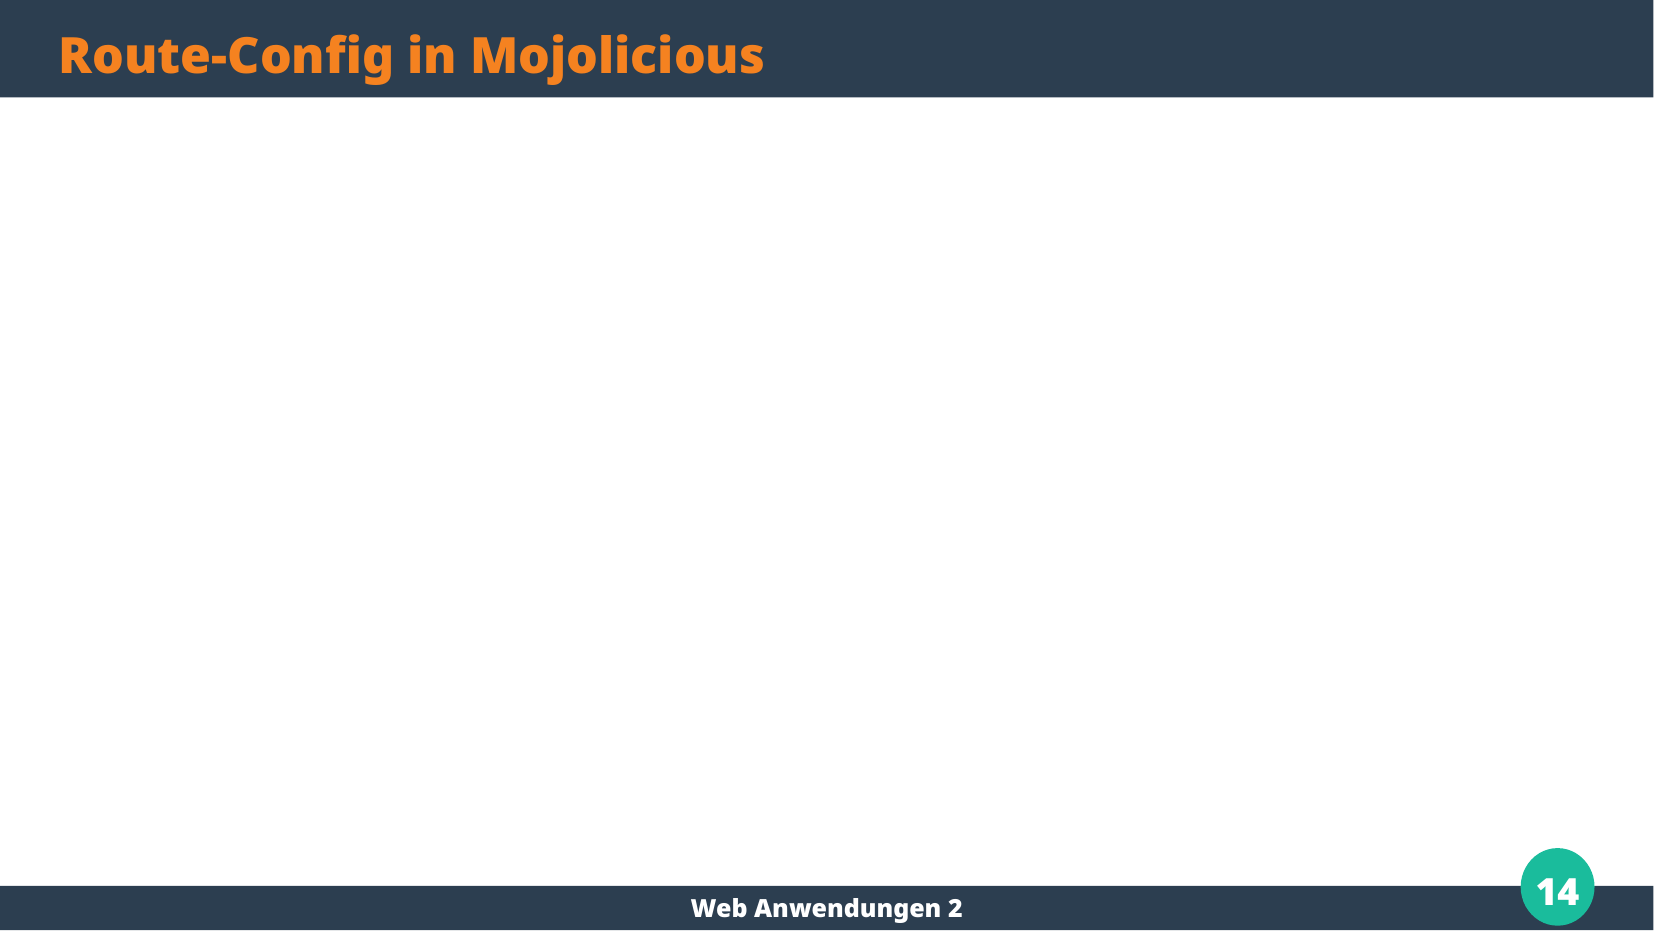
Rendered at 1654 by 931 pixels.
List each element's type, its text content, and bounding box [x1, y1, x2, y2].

title Route-Config in Mojolicious [59, 8, 1595, 89]
